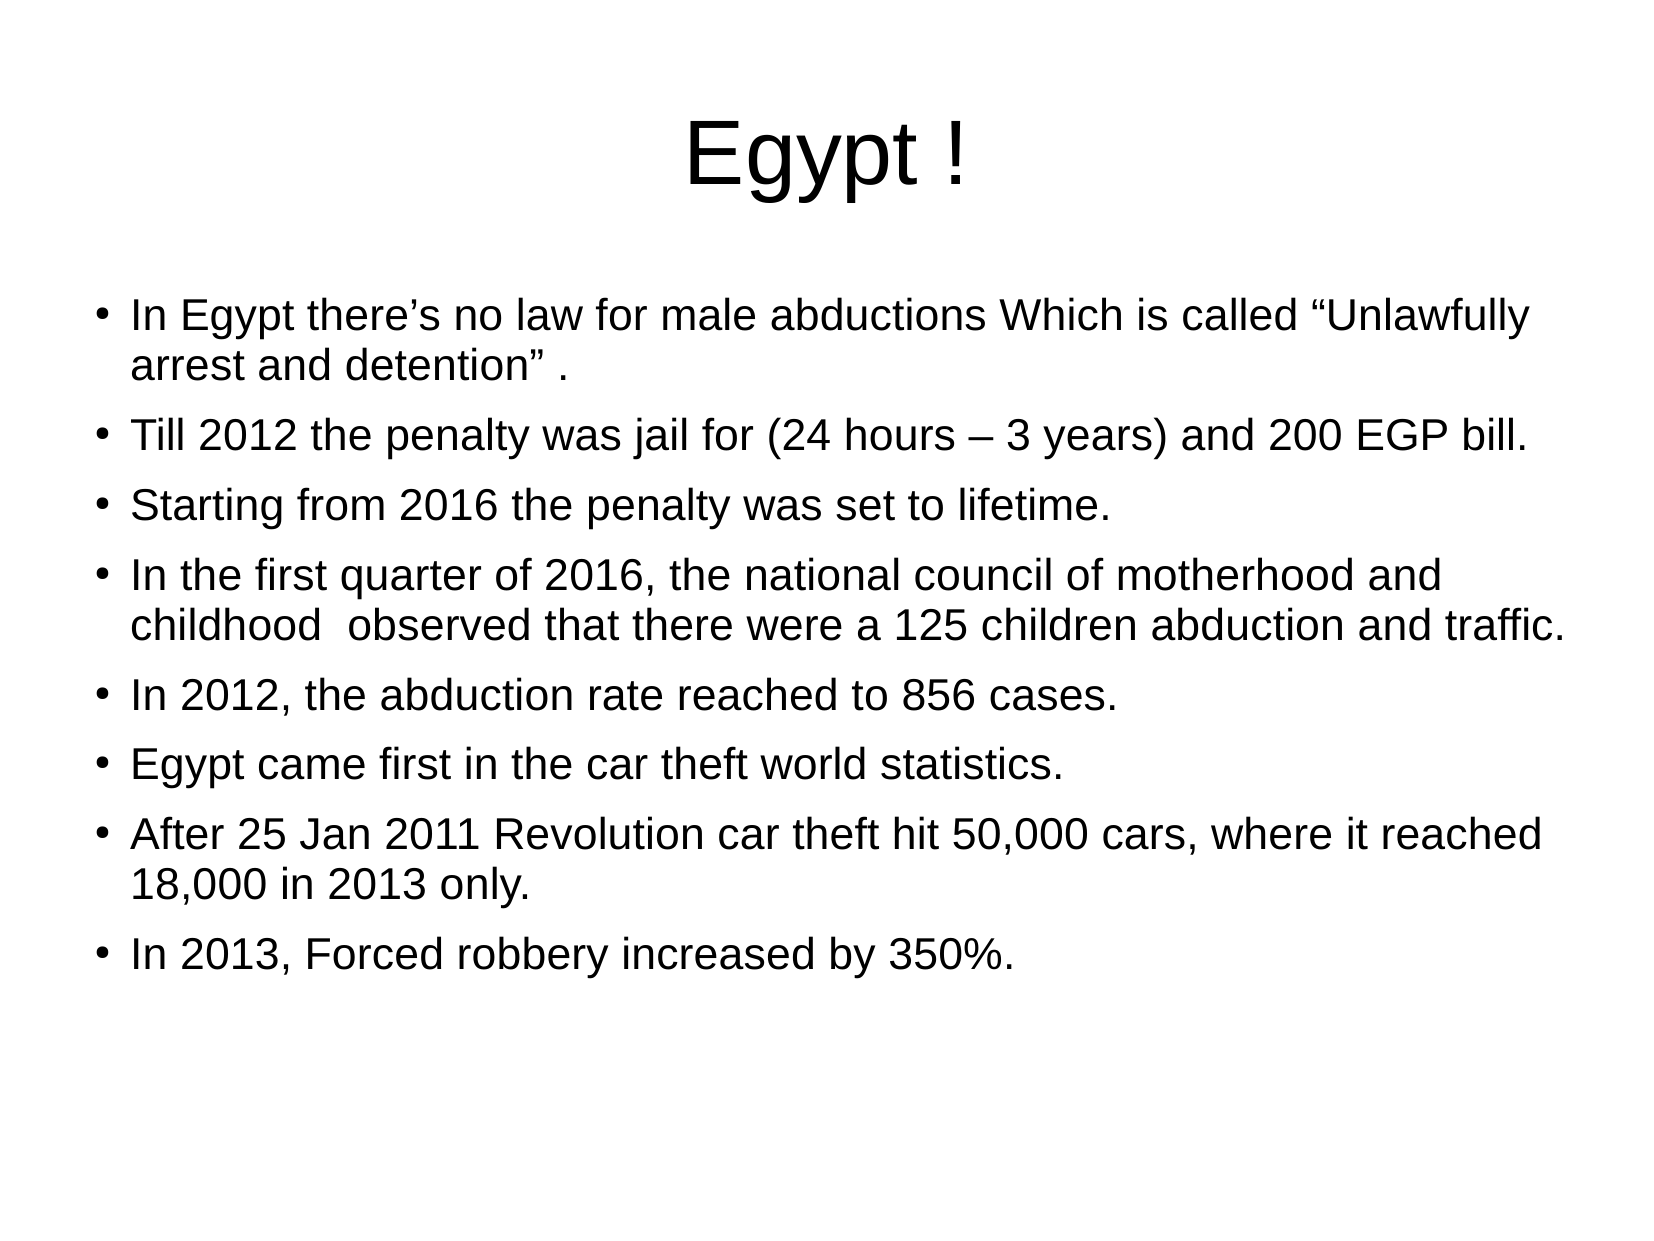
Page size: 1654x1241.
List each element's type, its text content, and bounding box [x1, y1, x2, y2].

list In Egypt there’s no law for male abductions Which is called “Unlawfully arrest and detention” . Till 2012 the penalty was jail for (24 hours – 3 years) and 200 EGP bill. Starting from 2016 the penalty was set to lifetime. In the first quarter of 2016, the national council of motherhood and childhood observed that there were a 125 children abduction and traffic. In 2012, the abduction rate reached to 856 cases. Egypt came first in the car theft world statistics. After 25 Jan 2011 Revolution car theft hit 50,000 cars, where it reached 18,000 in 2013 only. In 2013, Forced robbery increased by 350%. [82, 290, 1571, 1010]
title Egypt ! [82, 49, 1571, 257]
